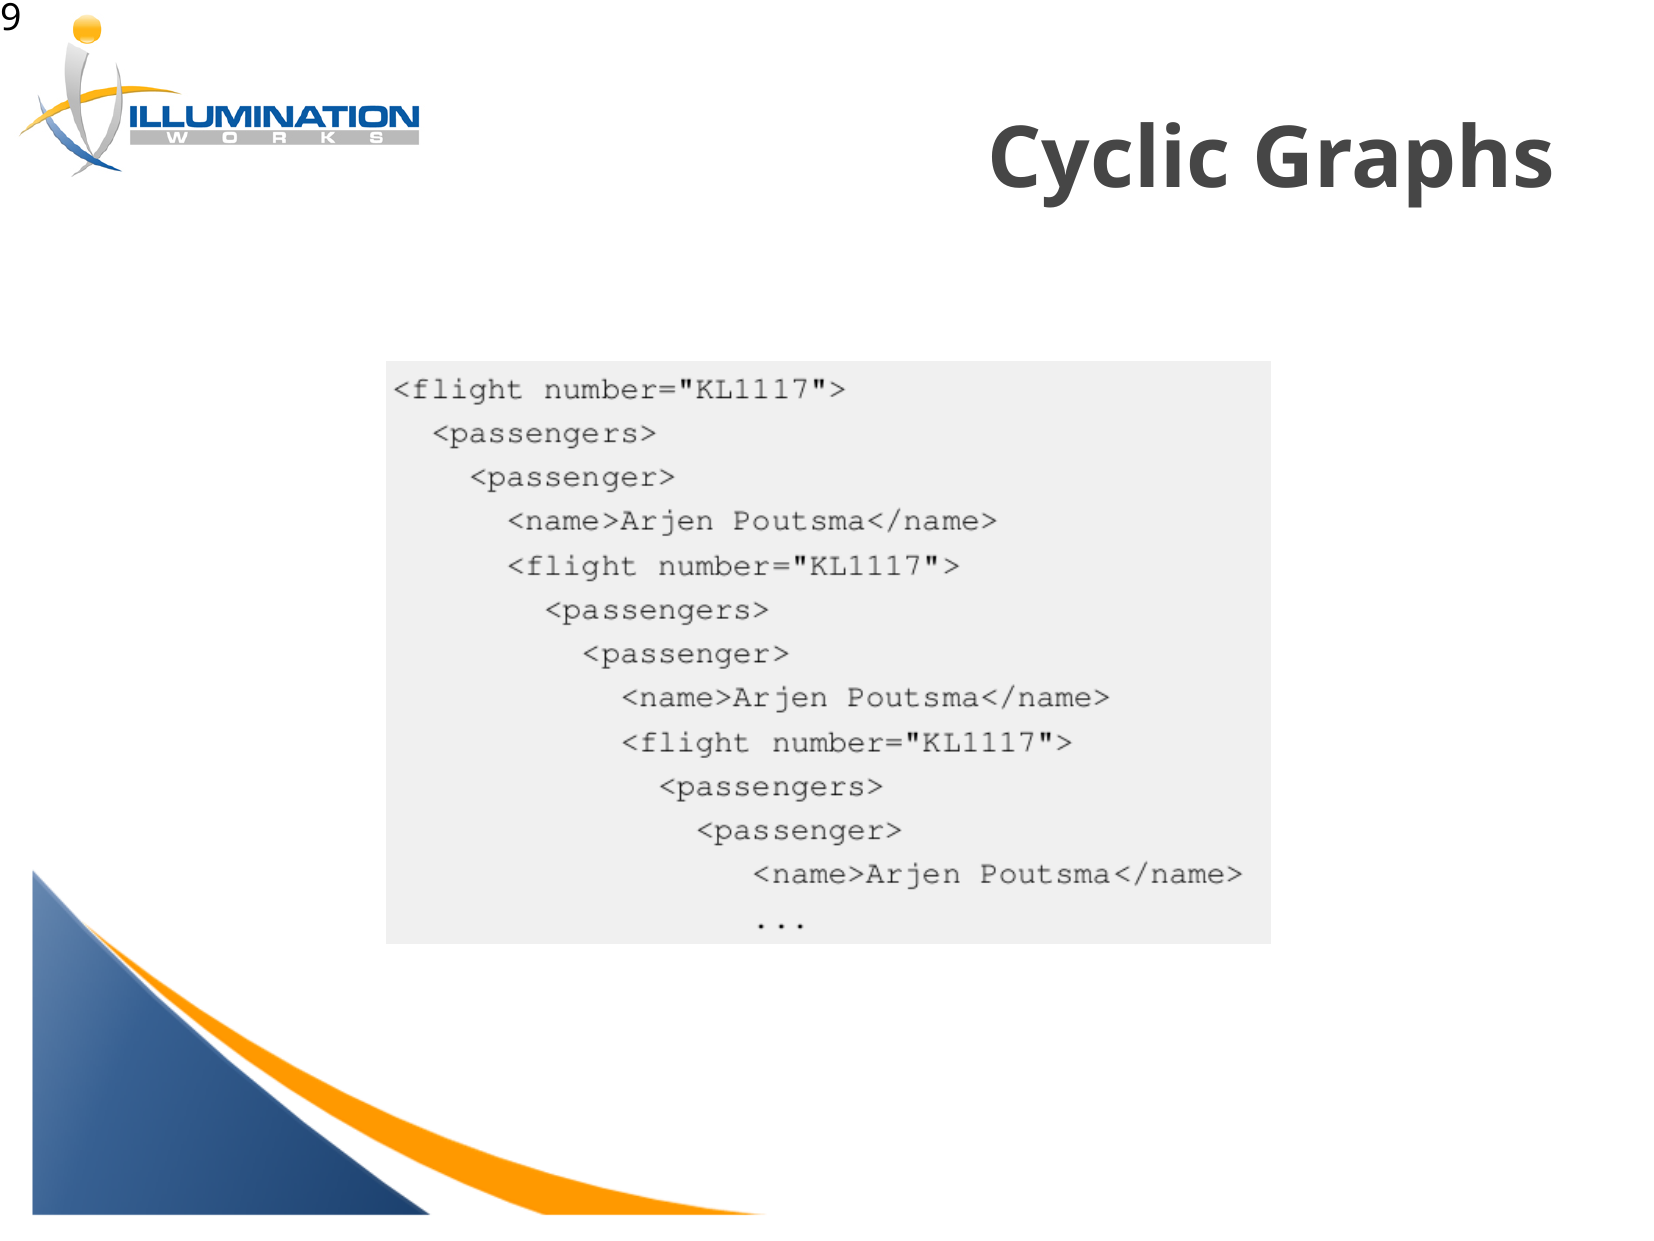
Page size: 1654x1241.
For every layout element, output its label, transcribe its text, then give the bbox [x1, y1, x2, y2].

title Cyclic Graphs [82, 49, 1571, 257]
picture [0, 0, 435, 193]
picture [21, 361, 1271, 1221]
